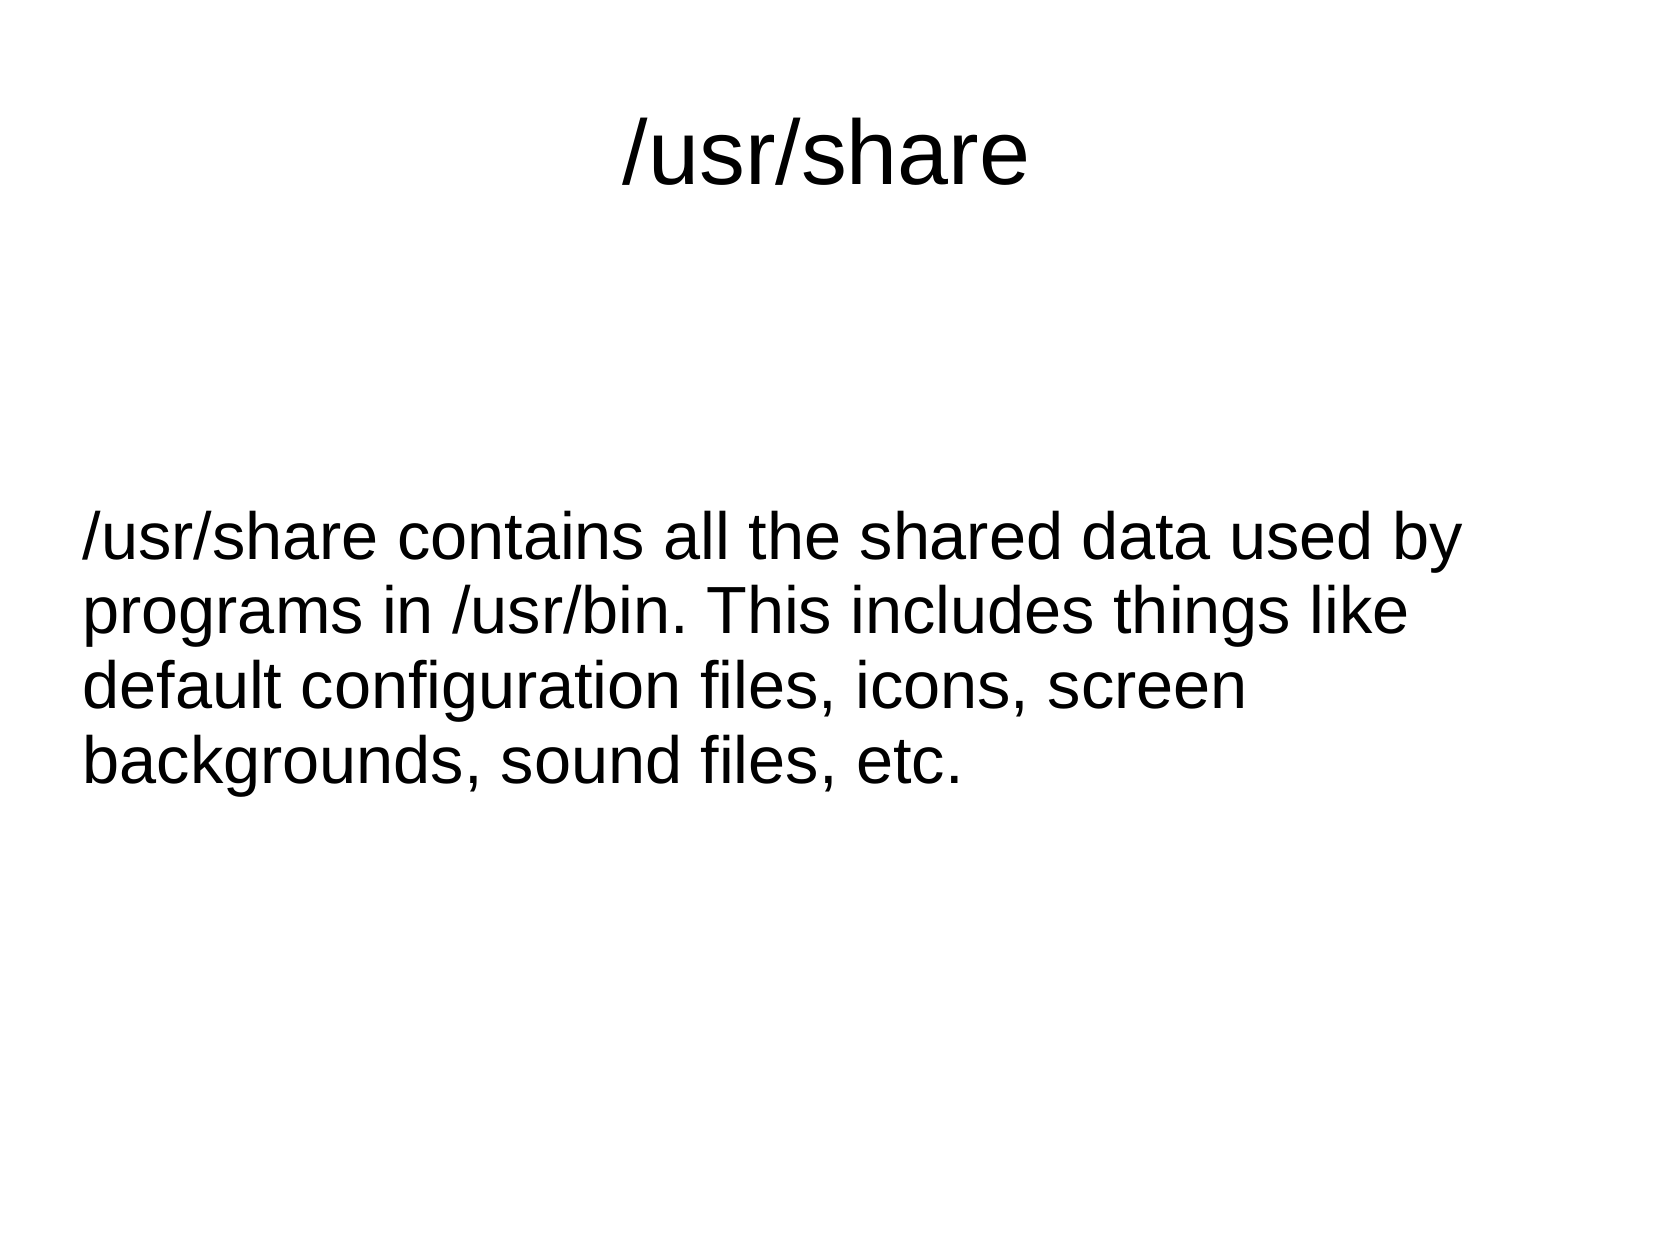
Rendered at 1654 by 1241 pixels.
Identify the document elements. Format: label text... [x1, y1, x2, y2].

title /usr/share [82, 49, 1571, 257]
list /usr/share contains all the shared data used by programs in /usr/bin. This includes things like default configuration files, icons, screen backgrounds, sound files, etc. [82, 290, 1571, 1010]
